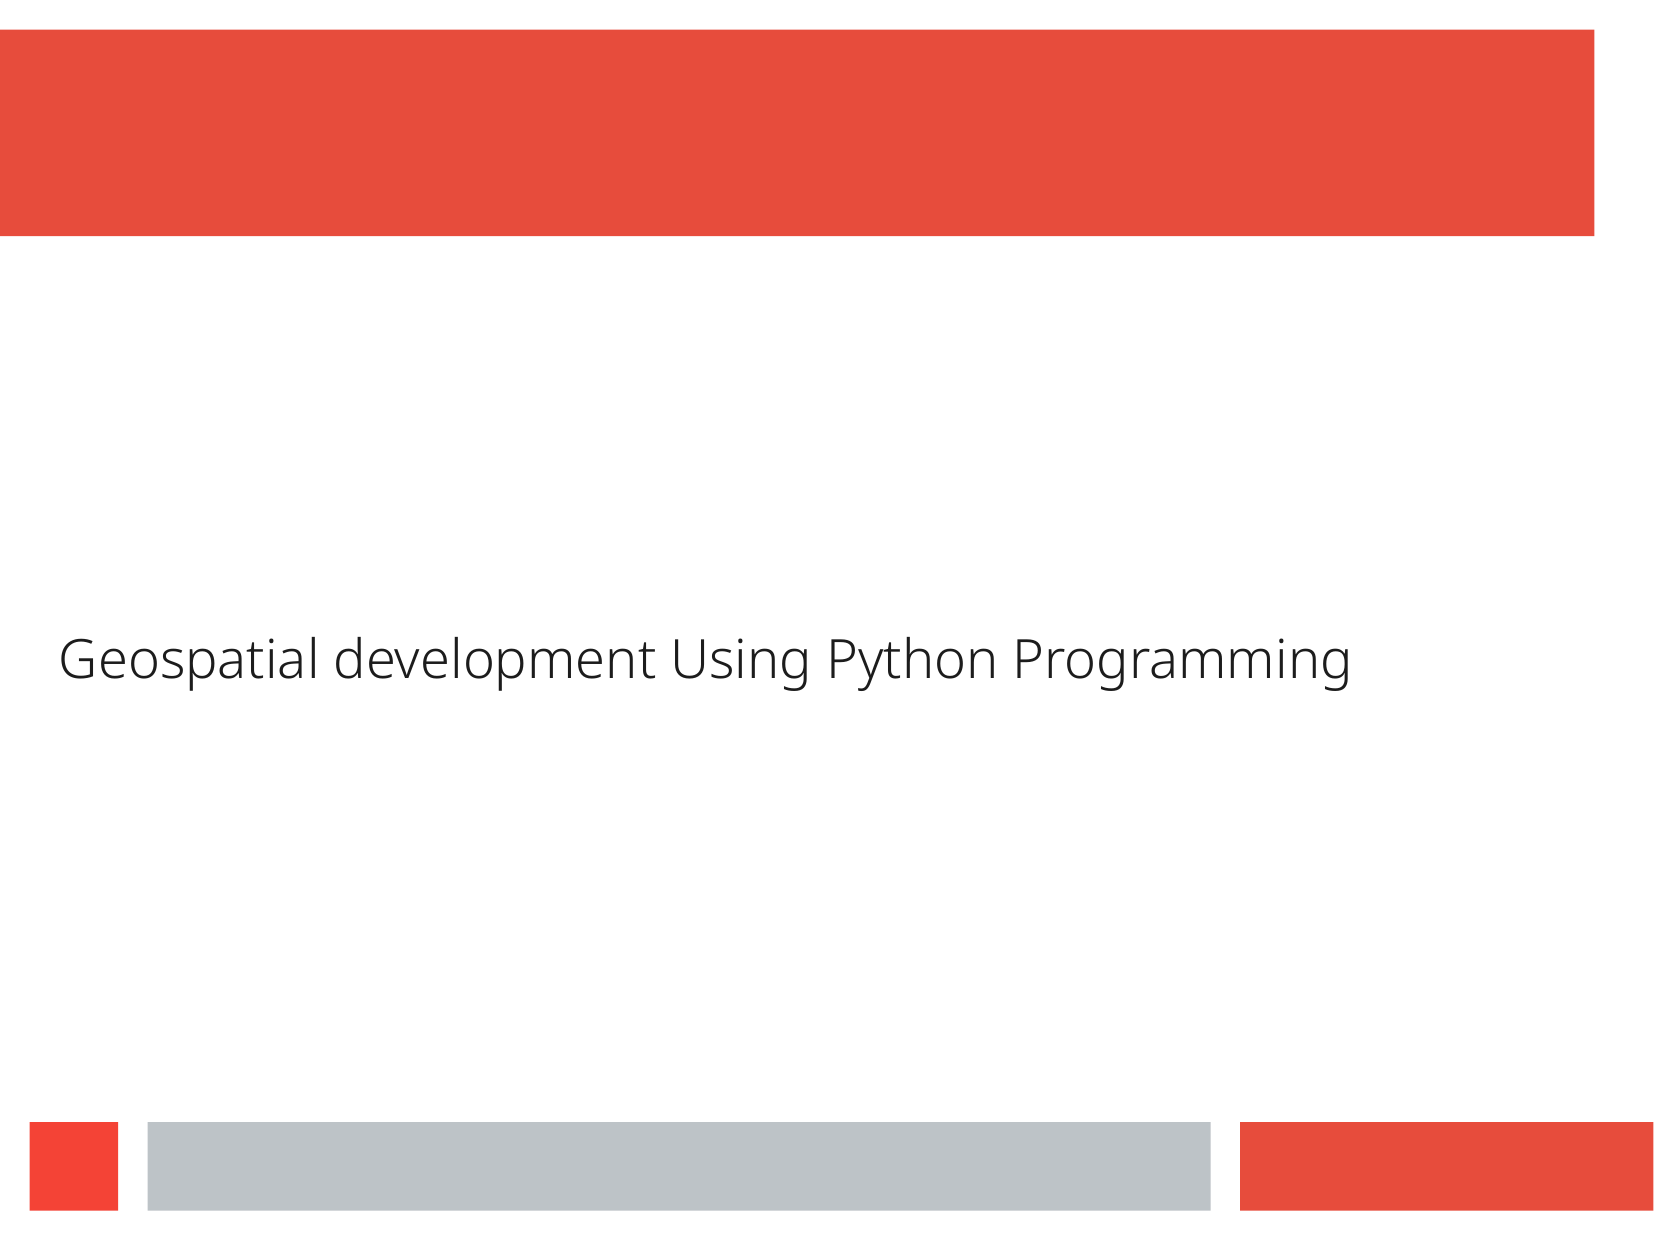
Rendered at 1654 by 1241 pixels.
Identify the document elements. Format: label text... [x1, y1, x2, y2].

subtitle Geospatial development Using Python Programming [59, 324, 1595, 875]
